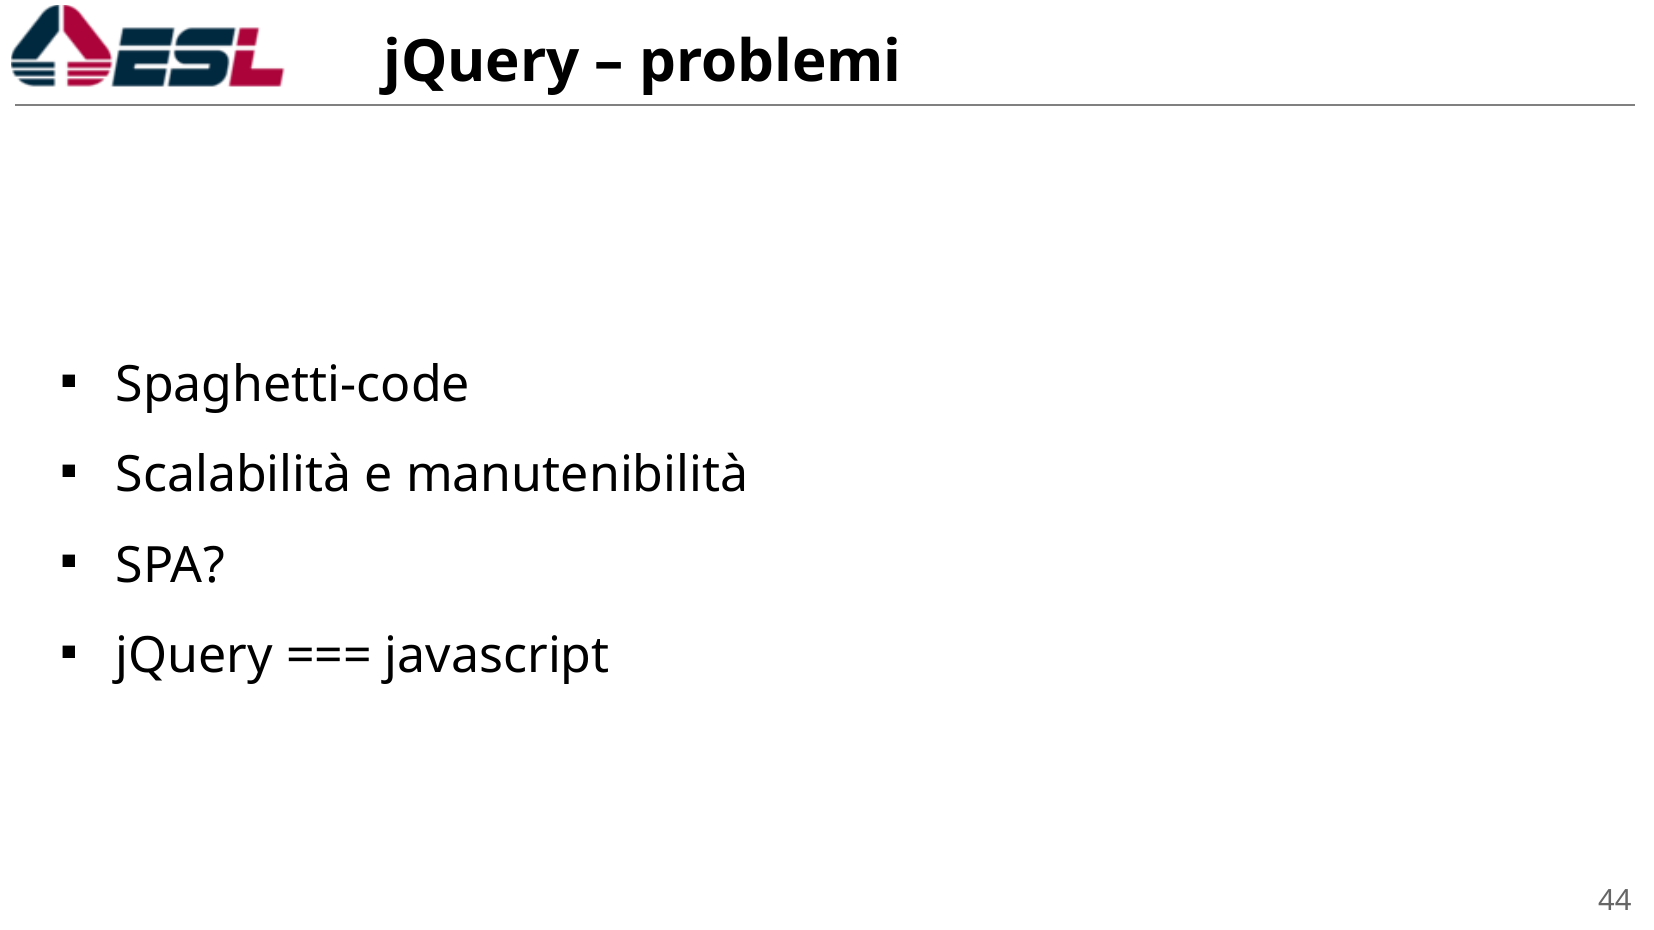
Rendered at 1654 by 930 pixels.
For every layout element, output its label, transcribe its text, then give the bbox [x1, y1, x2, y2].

picture [11, 5, 288, 90]
list Spaghetti-code Scalabilità e manutenibilità SPA? jQuery === javascript [45, 134, 1606, 901]
title jQuery – problemi [335, 0, 1653, 103]
